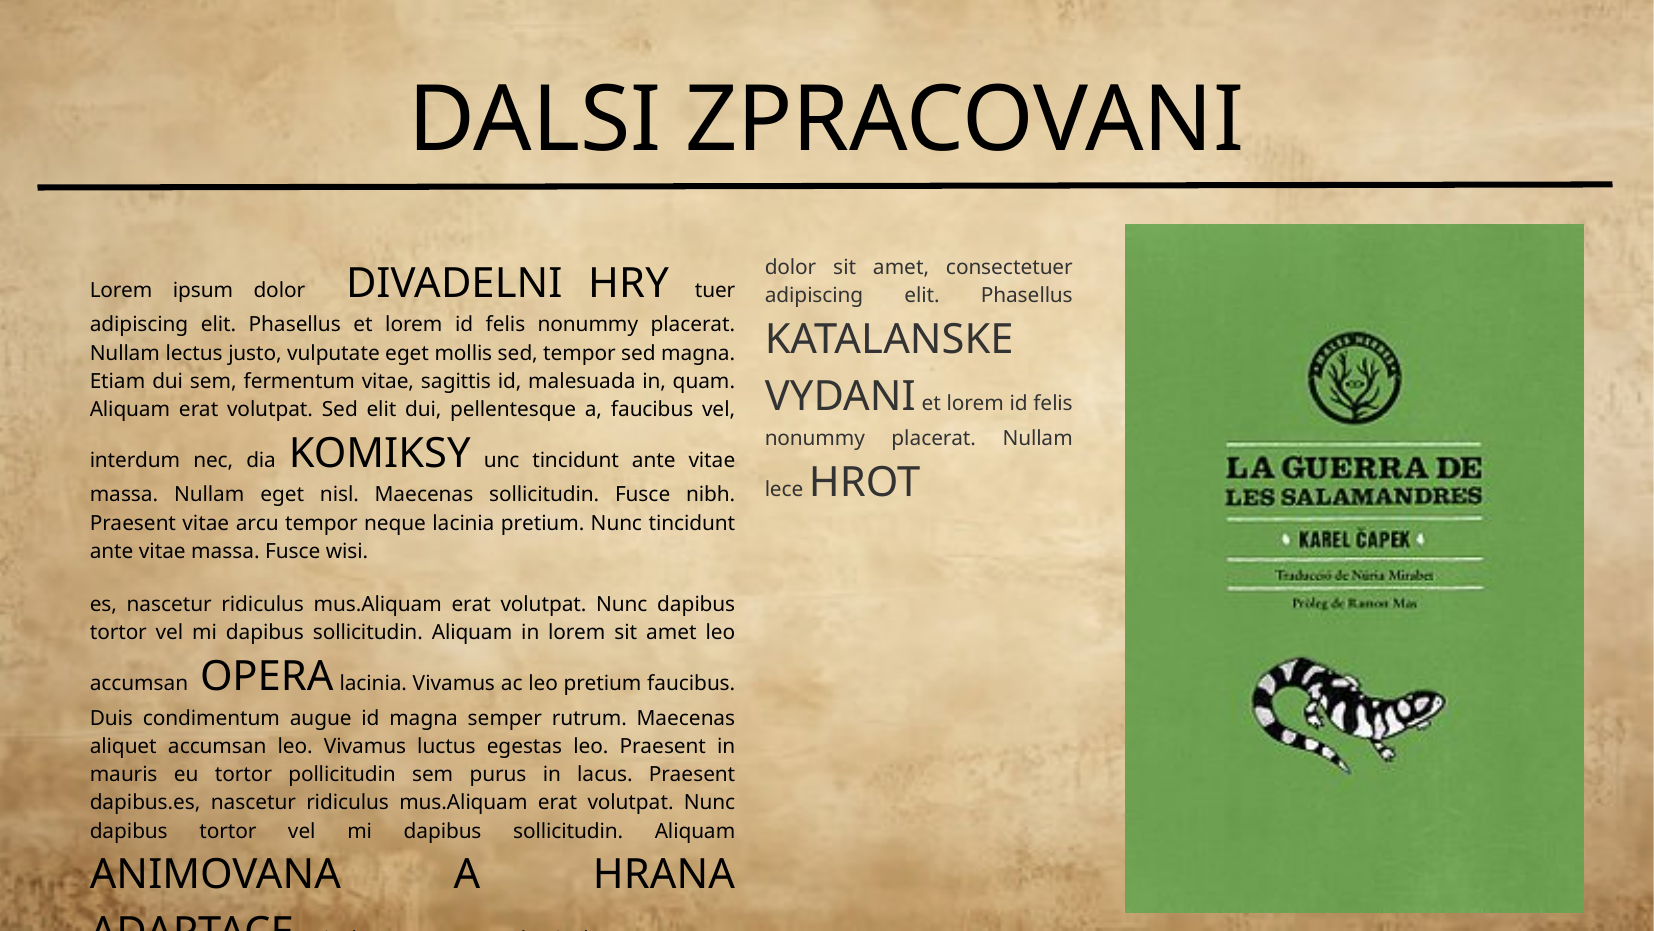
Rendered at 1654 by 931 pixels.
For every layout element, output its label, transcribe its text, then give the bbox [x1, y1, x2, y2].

picture [228, 921, 235, 931]
title DALSI ZPRACOVANI [82, 188, 1571, 193]
title DALSI ZPRACOVANI [82, 37, 1571, 184]
text_box dolor sit amet, consectetuer adipiscing elit. Phasellus KATALANSKE VYDANI et lorem id felis nonummy placerat. Nullam lece HROT [750, 245, 1088, 493]
picture [0, 0, 1654, 931]
picture [156, 921, 163, 931]
picture [99, 921, 106, 931]
picture [124, 919, 140, 931]
text_box Lorem ipsum dolor DIVADELNI HRY tuer adipiscing elit. Phasellus et lorem id felis nonummy placerat. Nullam lectus justo, vulputate eget mollis sed, tempor sed magna. Etiam dui sem, fermentum vitae, sagittis id, malesuada in, quam. Aliquam erat volutpat. Sed elit dui, pellentesque a, faucibus vel, interdum nec, dia KOMIKSY unc tincidunt ante vitae massa. Nullam eget nisl. Maecenas sollicitudin. Fusce nibh. Praesent vitae arcu tempor neque lacinia pretium. Nunc tincidunt ante vitae massa. Fusce wisi. es, nascetur ridiculus mus.Aliquam erat volutpat. Nunc dapibus tortor vel mi dapibus sollicitudin. Aliquam in lorem sit amet leo accumsan OPERA lacinia. Vivamus ac leo pretium faucibus. Duis condimentum augue id magna semper rutrum. Maecenas aliquet accumsan leo. Vivamus luctus egestas leo. Praesent in mauris eu tortor pollicitudin sem purus in lacus. Praesent dapibus.es, nascetur ridiculus mus.Aliquam erat volutpat. Nunc dapibus tortor vel mi dapibus sollicitudin. Aliquam ANIMOVANA A HRANA ADAPTACE in locus. Praesent dm in locus. Praesent dapibus. [75, 245, 751, 913]
picture [180, 919, 191, 931]
